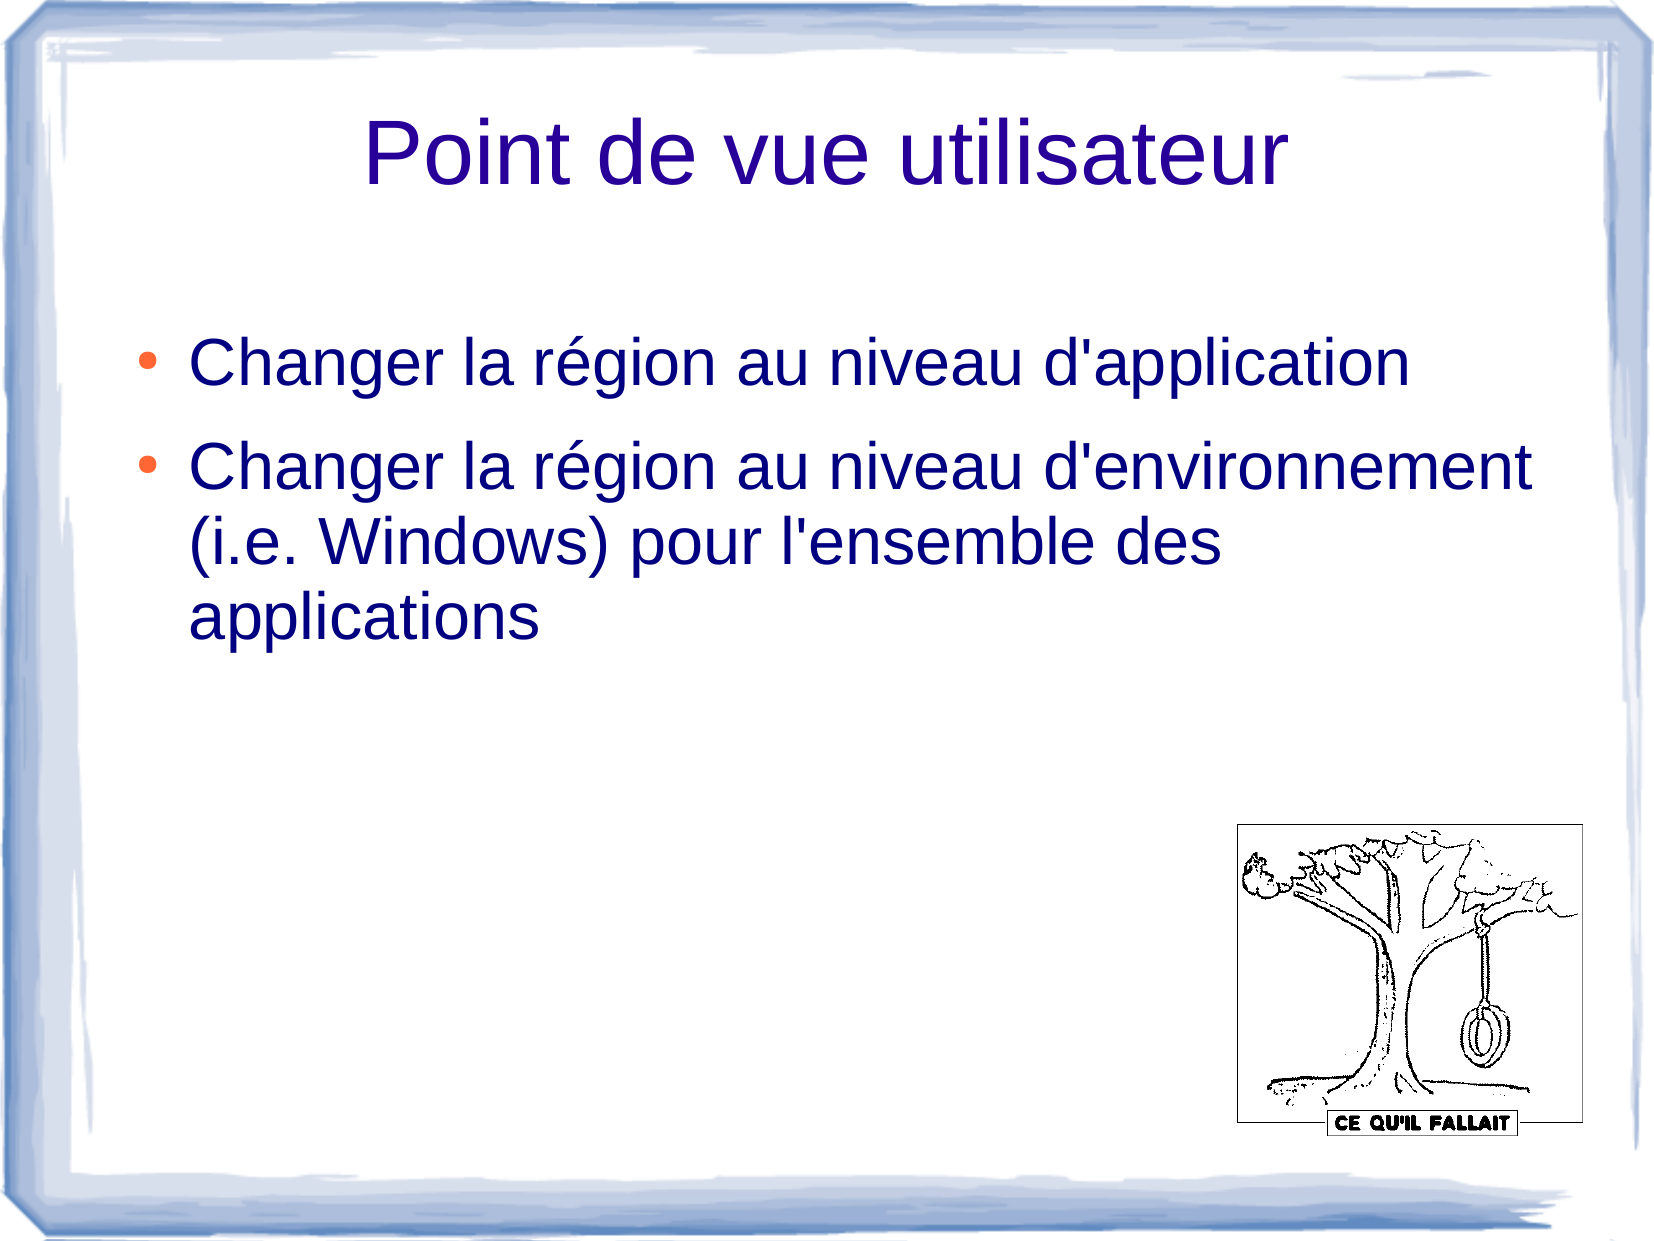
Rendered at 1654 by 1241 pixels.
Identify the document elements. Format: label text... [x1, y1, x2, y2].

list Changer la région au niveau d'application Changer la région au niveau d'environnement (i.e. Windows) pour l'ensemble des applications [118, 324, 1571, 1129]
picture [0, 0, 1654, 1241]
title Point de vue utilisateur [82, 56, 1571, 250]
